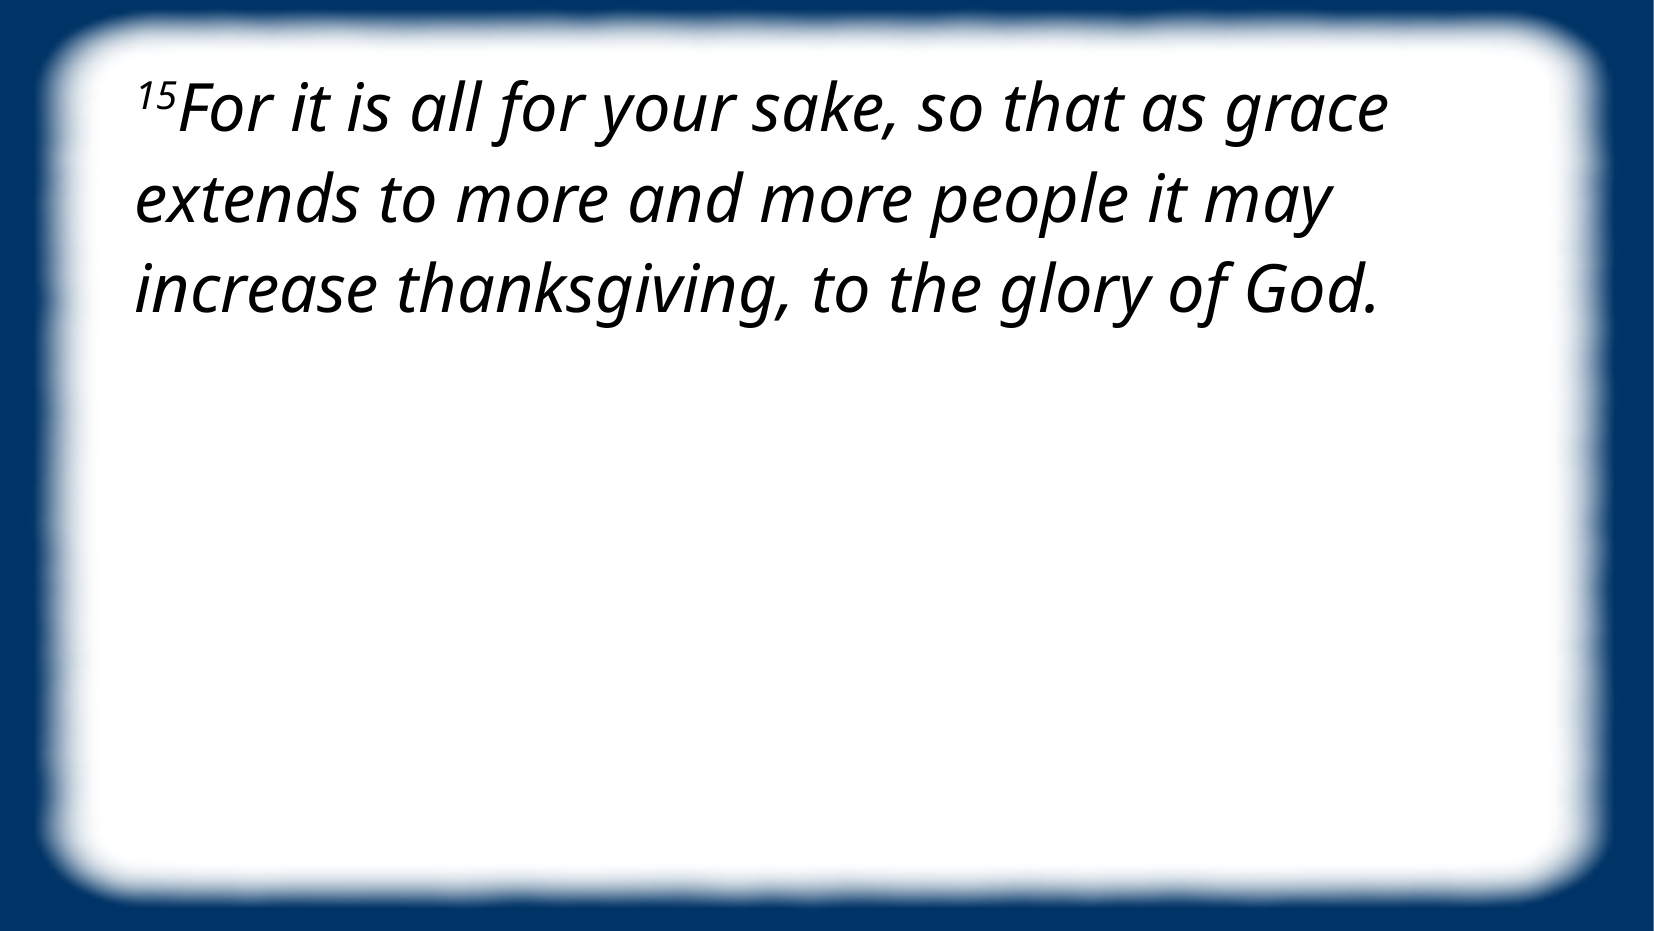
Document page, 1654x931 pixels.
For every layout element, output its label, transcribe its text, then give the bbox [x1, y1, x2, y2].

picture [0, 0, 1654, 931]
text_box 15For it is all for your sake, so that as grace extends to more and more people it may increase thanksgiving, to the glory of God. [120, 52, 1546, 361]
